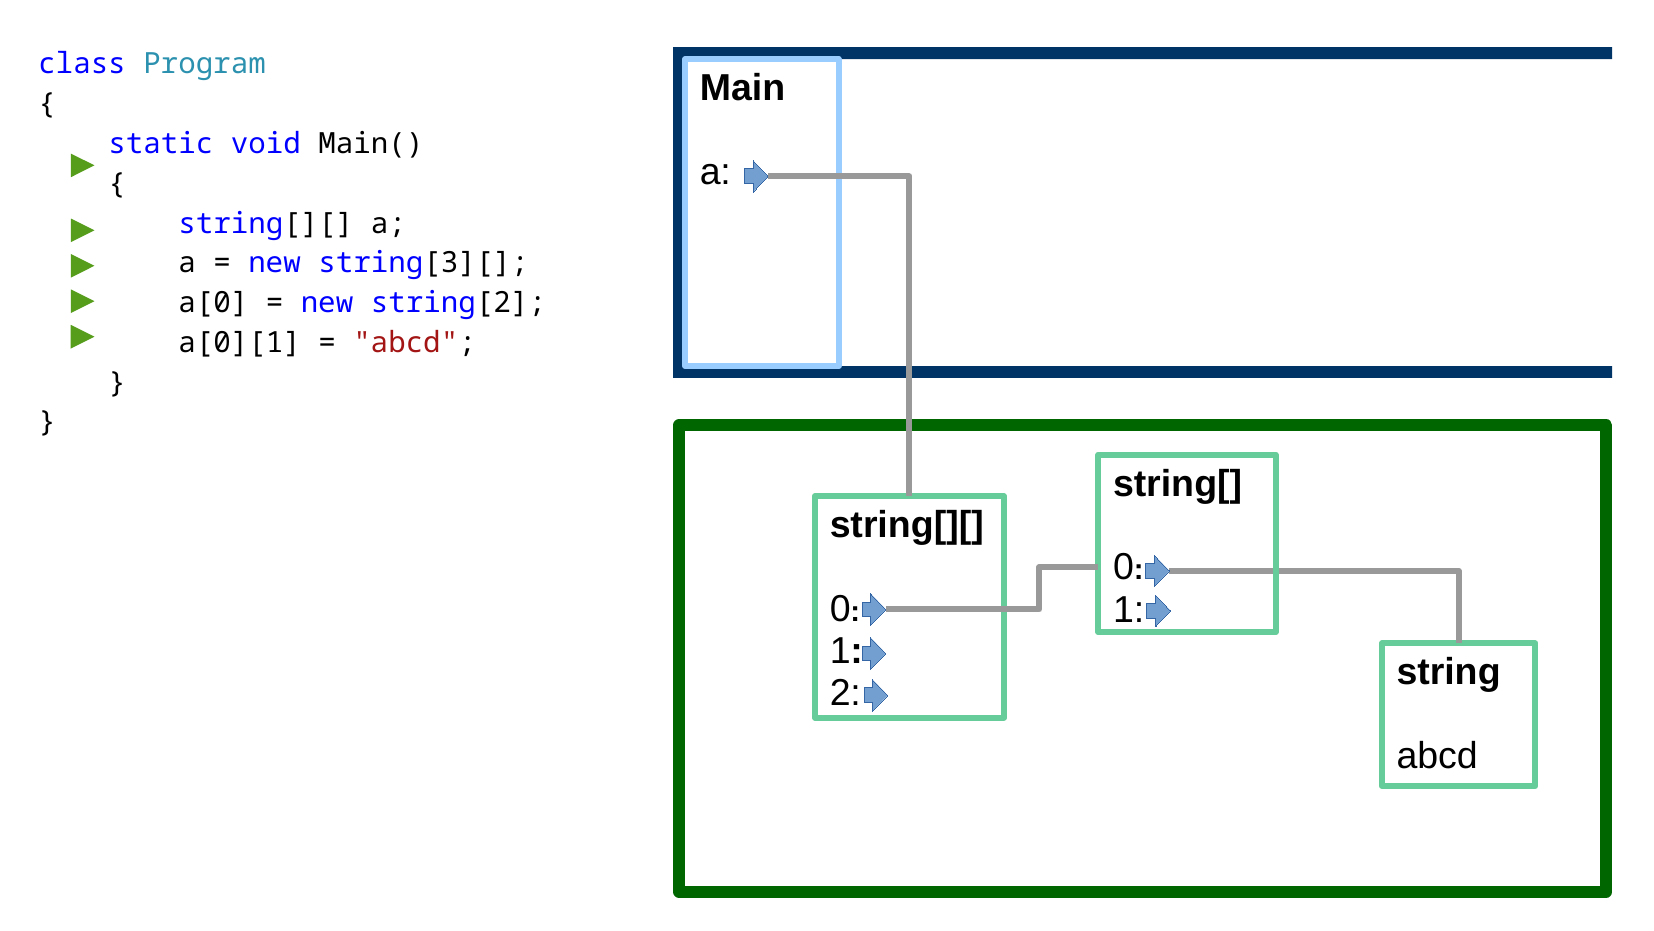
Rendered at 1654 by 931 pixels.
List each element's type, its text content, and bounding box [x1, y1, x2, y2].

text_box [862, 593, 886, 626]
text_box class Program { static void Main() { string[][] a; a = new string[3][]; a[0] = new string[2]; a[0][1] = "abcd"; } } [23, 35, 579, 428]
text_box [70, 218, 95, 243]
text_box [70, 324, 95, 349]
text_box string abcd [1381, 643, 1536, 804]
text_box [912, 366, 1613, 378]
text_box [744, 160, 768, 193]
text_box [673, 47, 1613, 378]
text_box [70, 153, 95, 178]
text_box [1146, 595, 1171, 627]
text_box [862, 637, 886, 670]
text_box Main a: [685, 59, 839, 242]
text_box [864, 679, 888, 712]
text_box [70, 253, 95, 278]
text_box [70, 289, 95, 314]
text_box [1145, 555, 1170, 587]
text_box string[] 0: 1: [1098, 454, 1276, 680]
text_box string[][] 0: 1: 2: [814, 496, 1004, 763]
